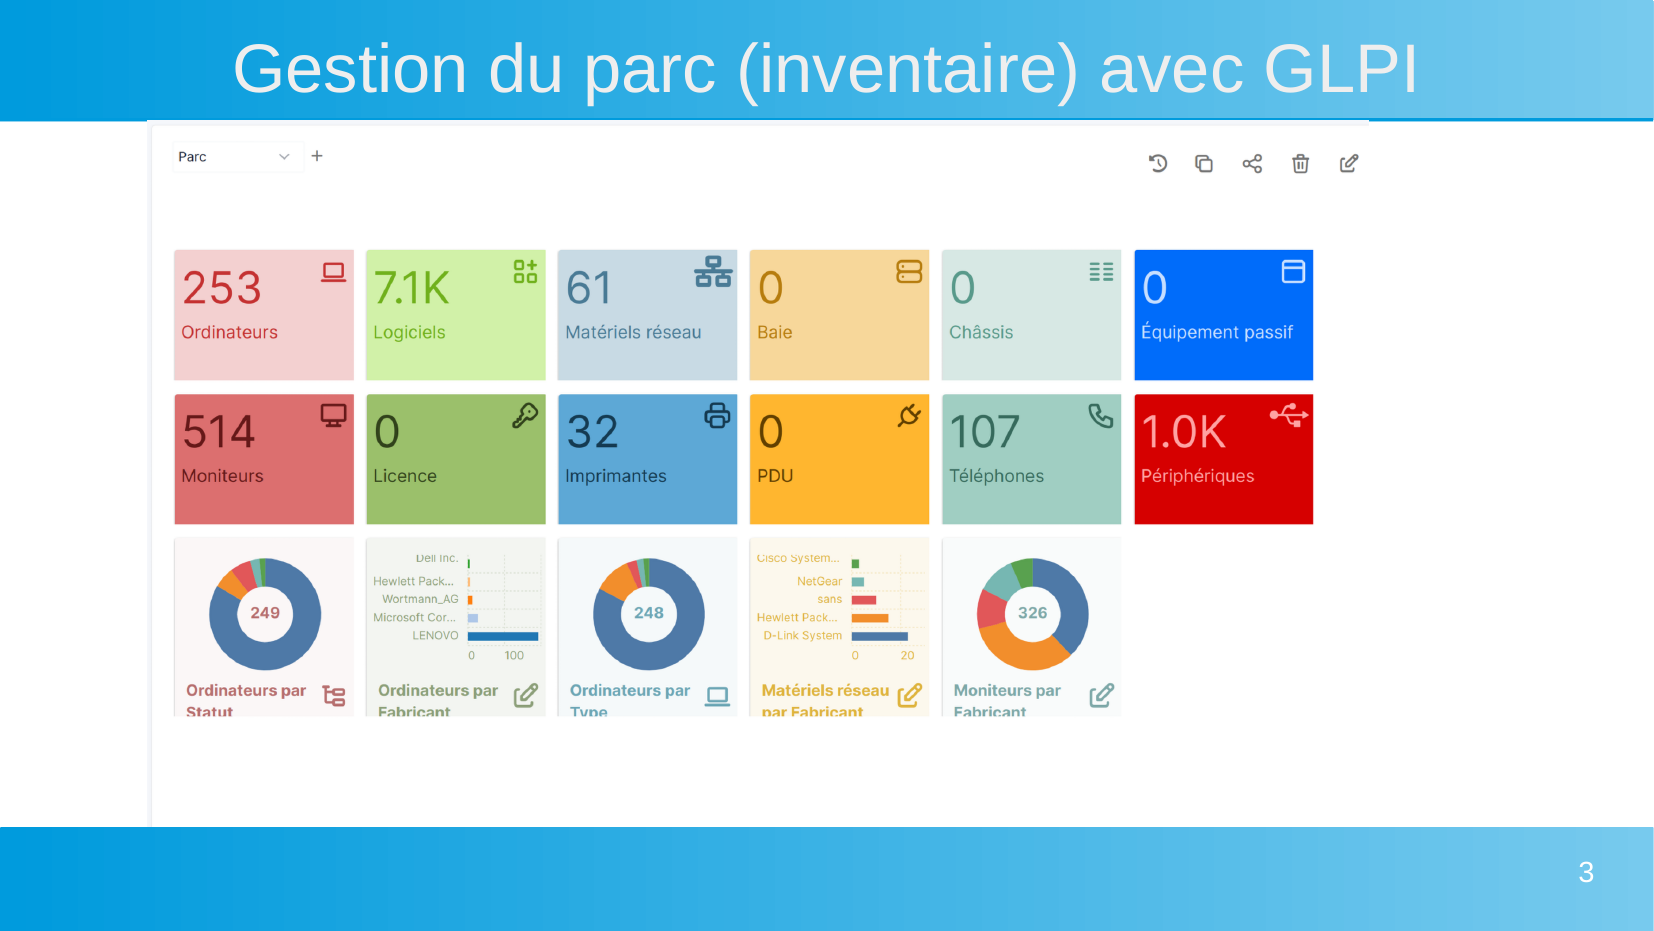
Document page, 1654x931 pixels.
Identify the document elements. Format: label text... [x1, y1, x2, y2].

title Gestion du parc (inventaire) avec GLPI [59, 29, 1595, 108]
picture [147, 121, 1369, 827]
